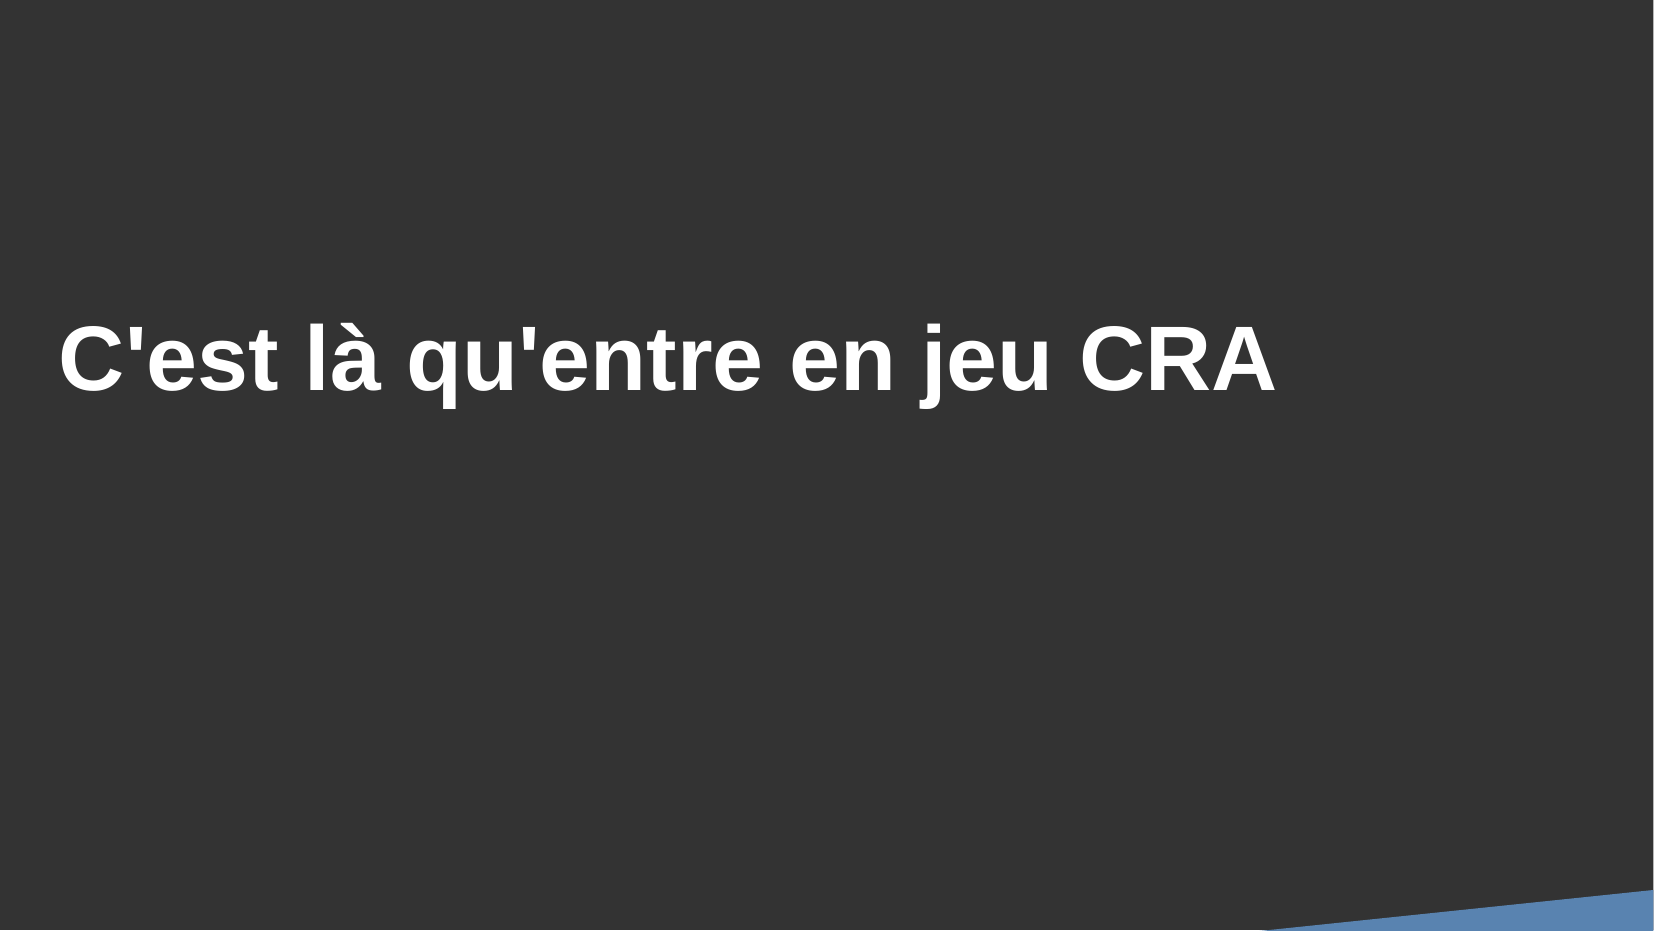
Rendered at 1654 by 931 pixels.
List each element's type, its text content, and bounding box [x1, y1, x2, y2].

text_box [1259, 889, 1654, 931]
list C'est là qu'entre en jeu CRA [59, 307, 1597, 444]
